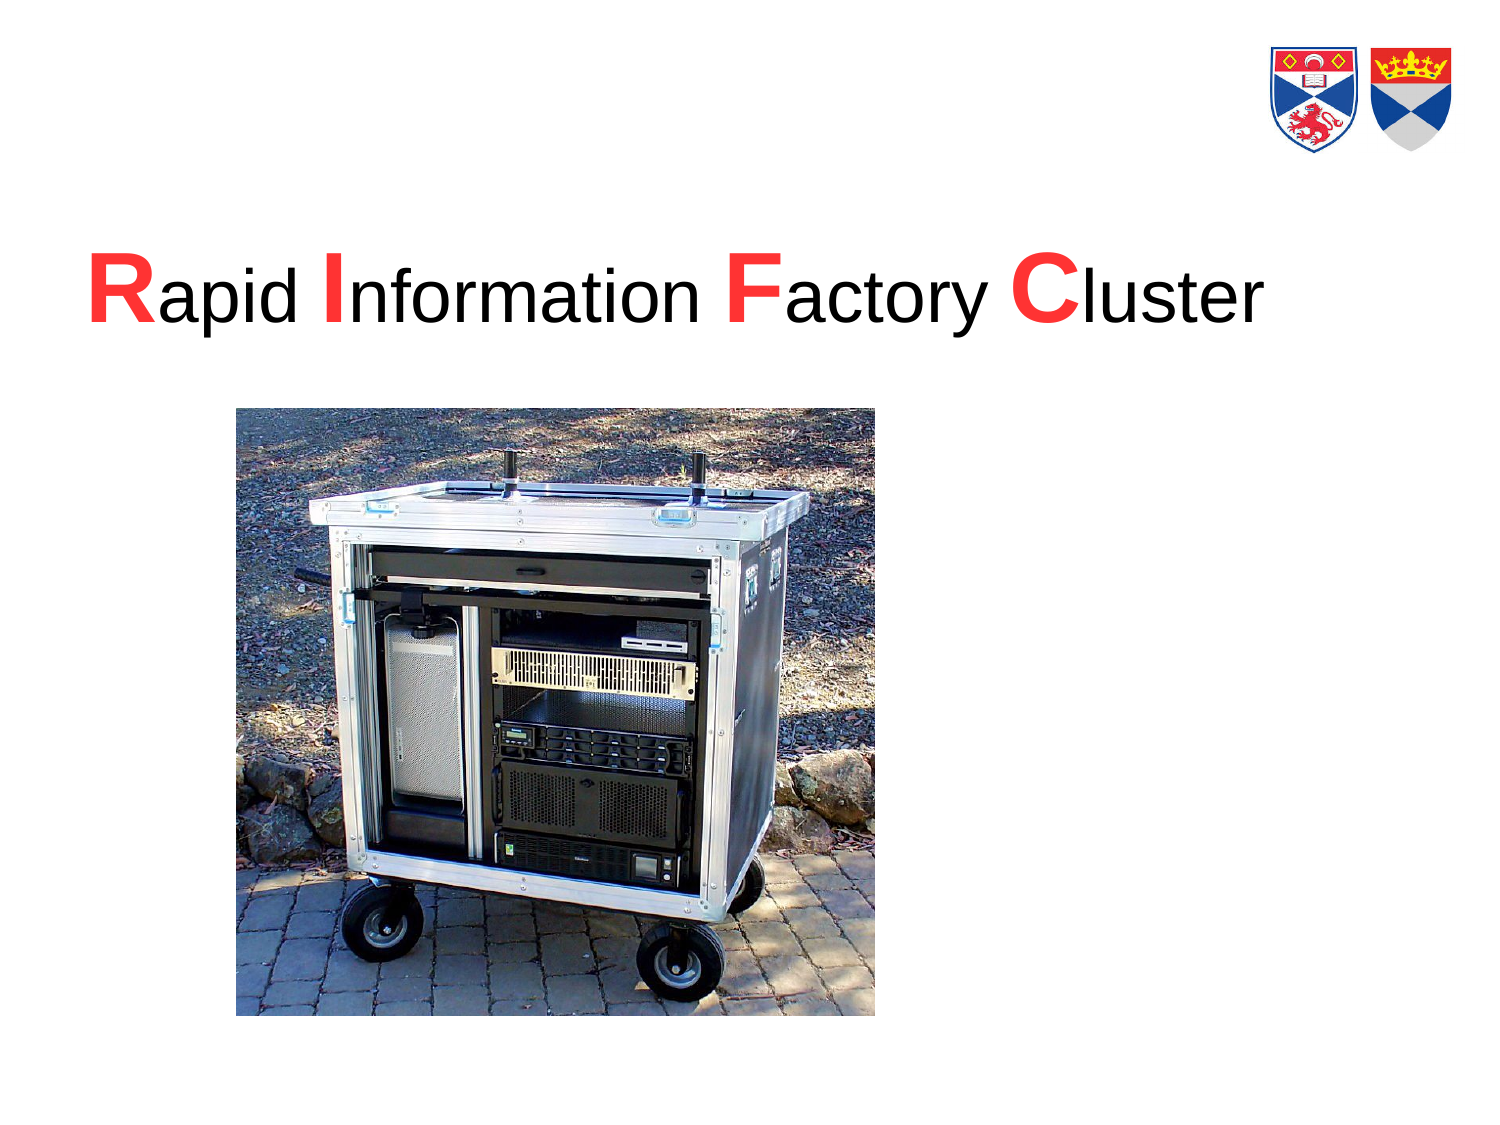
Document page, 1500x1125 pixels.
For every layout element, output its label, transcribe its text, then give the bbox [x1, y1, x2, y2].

picture [1268, 45, 1465, 154]
picture [236, 408, 875, 1016]
text_box Rapid Information Factory Cluster [70, 224, 1418, 355]
